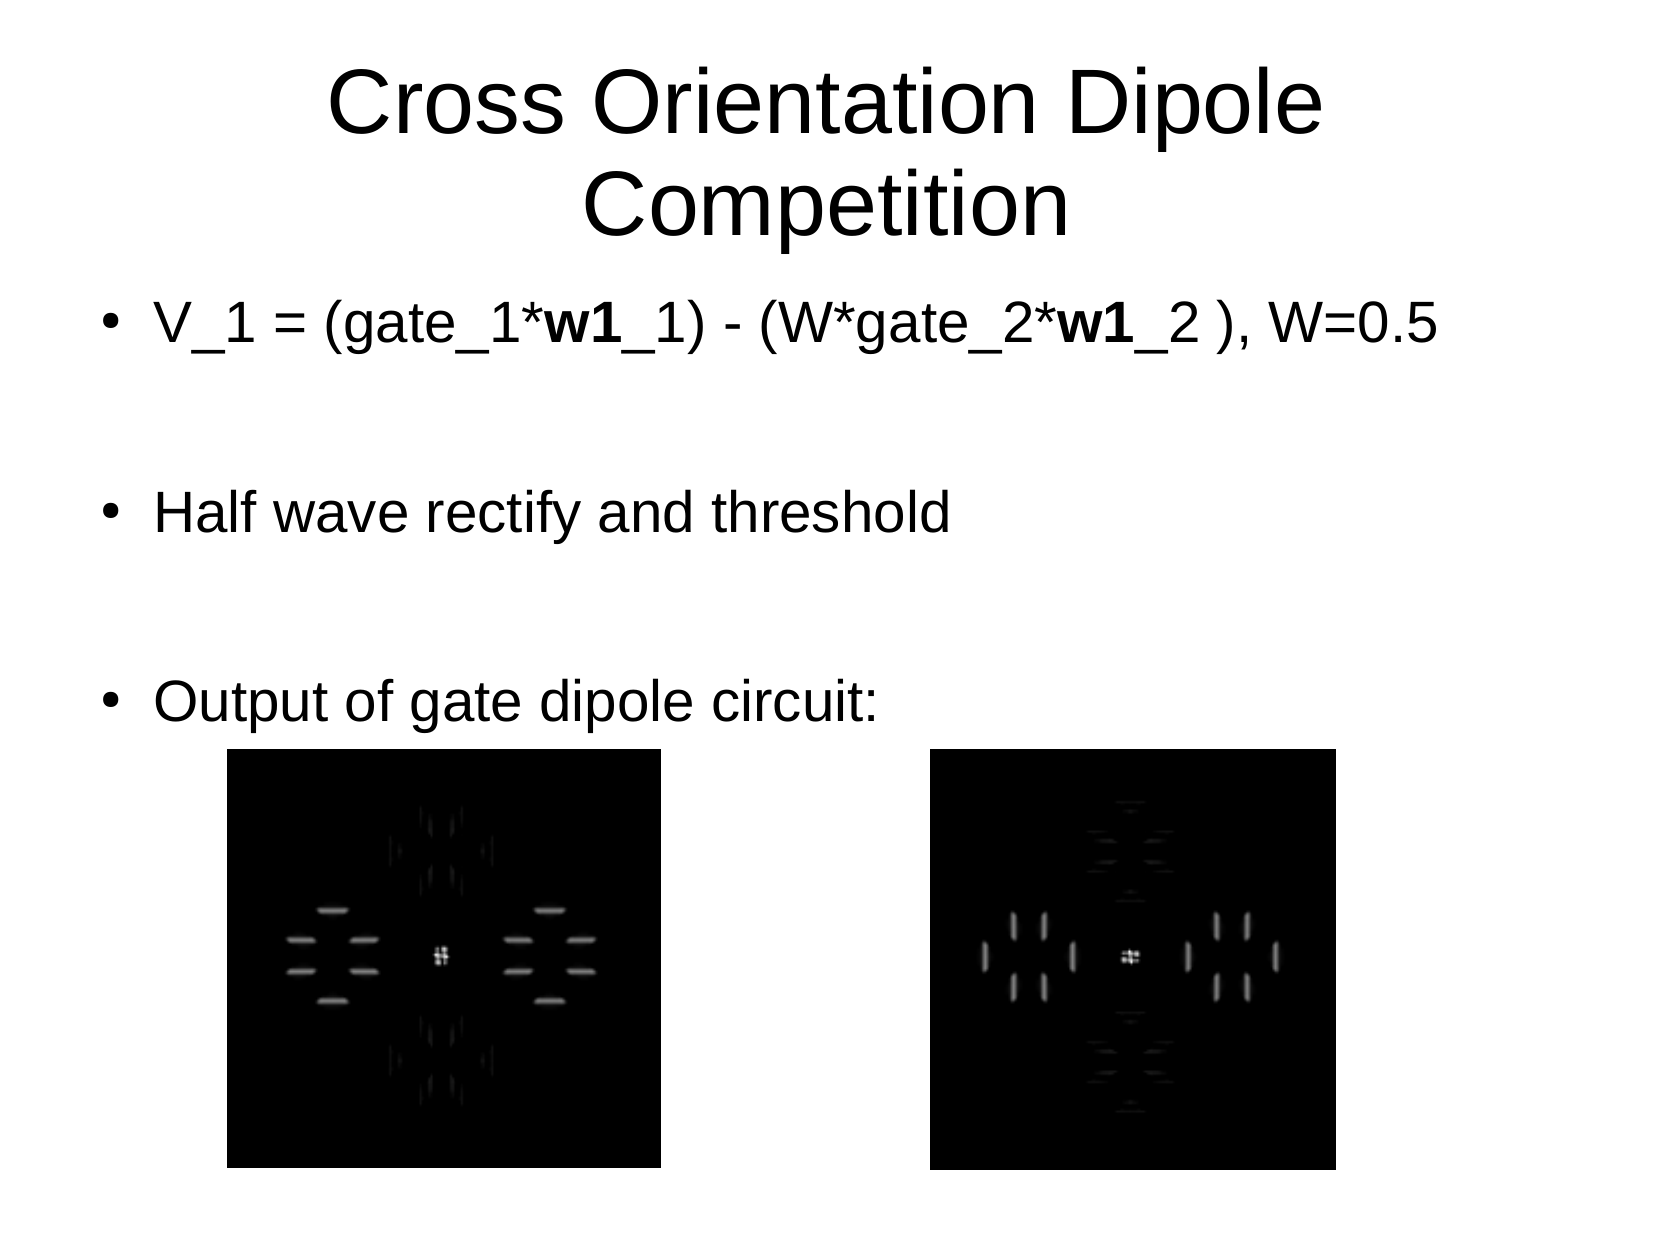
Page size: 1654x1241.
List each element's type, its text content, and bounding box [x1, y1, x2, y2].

picture [227, 749, 661, 1168]
title Cross Orientation Dipole Competition [82, 49, 1571, 257]
list V_1 = (gate_1*w1_1) - (W*gate_2*w1_2 ), W=0.5 Half wave rectify and threshold Output of gate dipole circuit: [82, 290, 1538, 751]
picture [930, 749, 1336, 1171]
